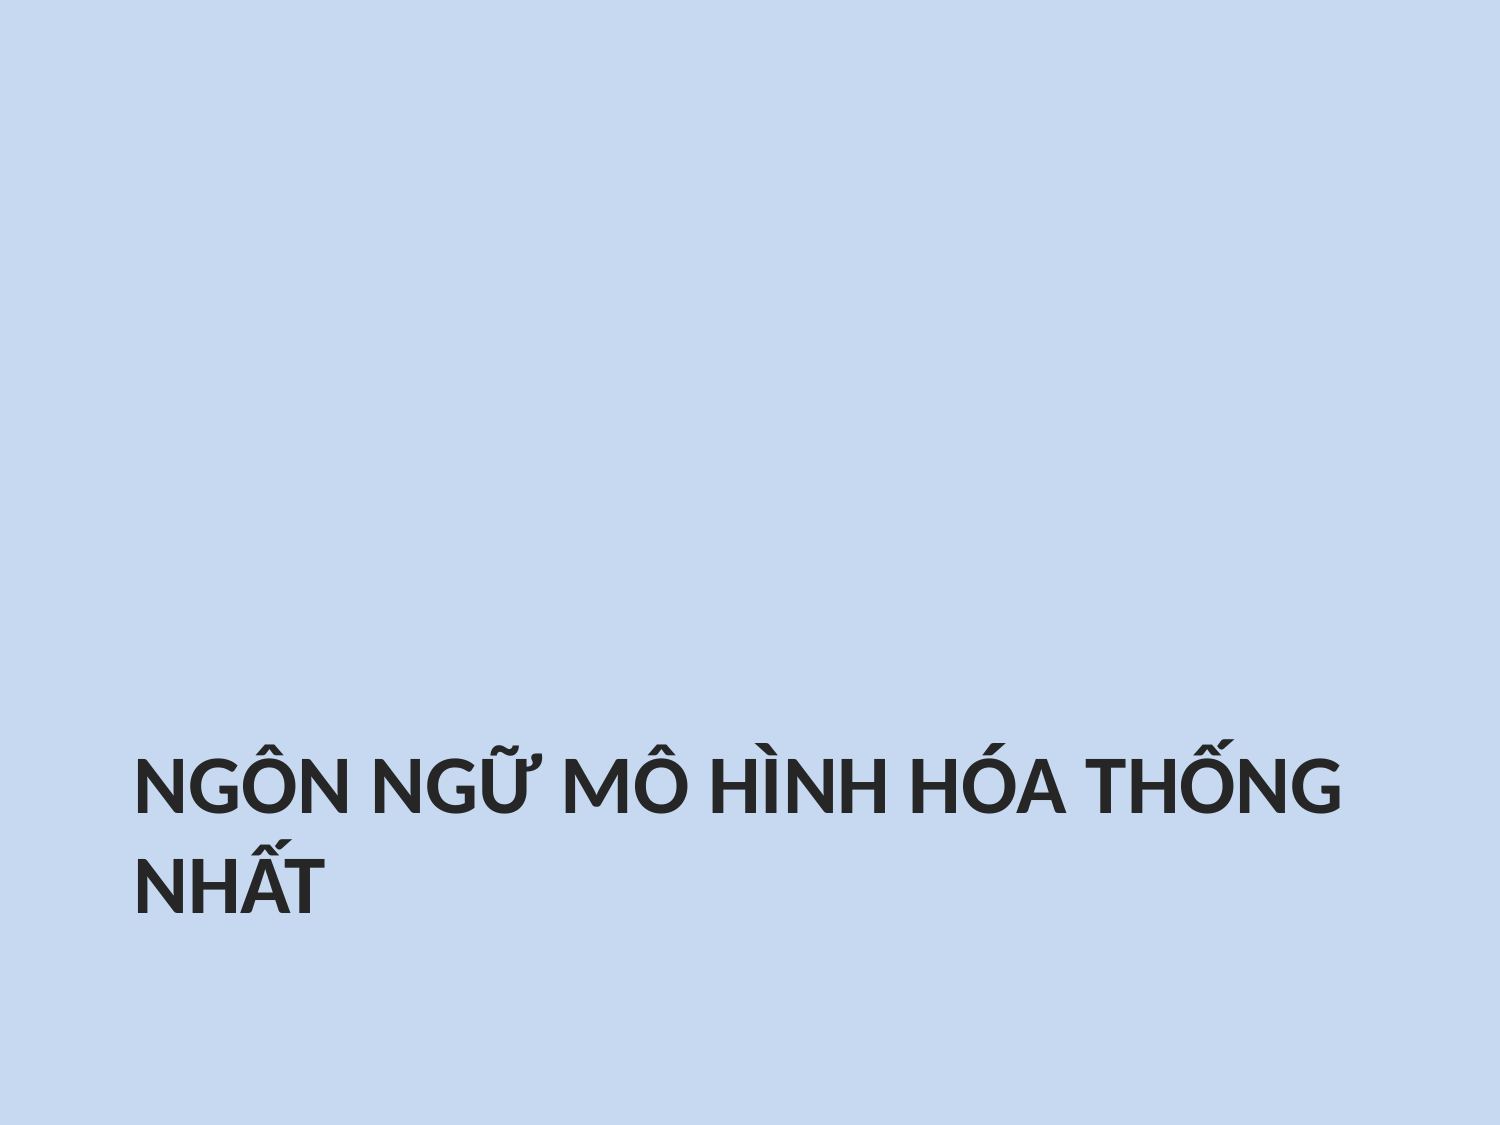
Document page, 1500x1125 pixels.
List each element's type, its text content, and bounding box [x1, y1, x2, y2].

title NGÔN NGỮ MÔ HÌNH HÓA THỐNG NHẤT [118, 722, 1394, 947]
